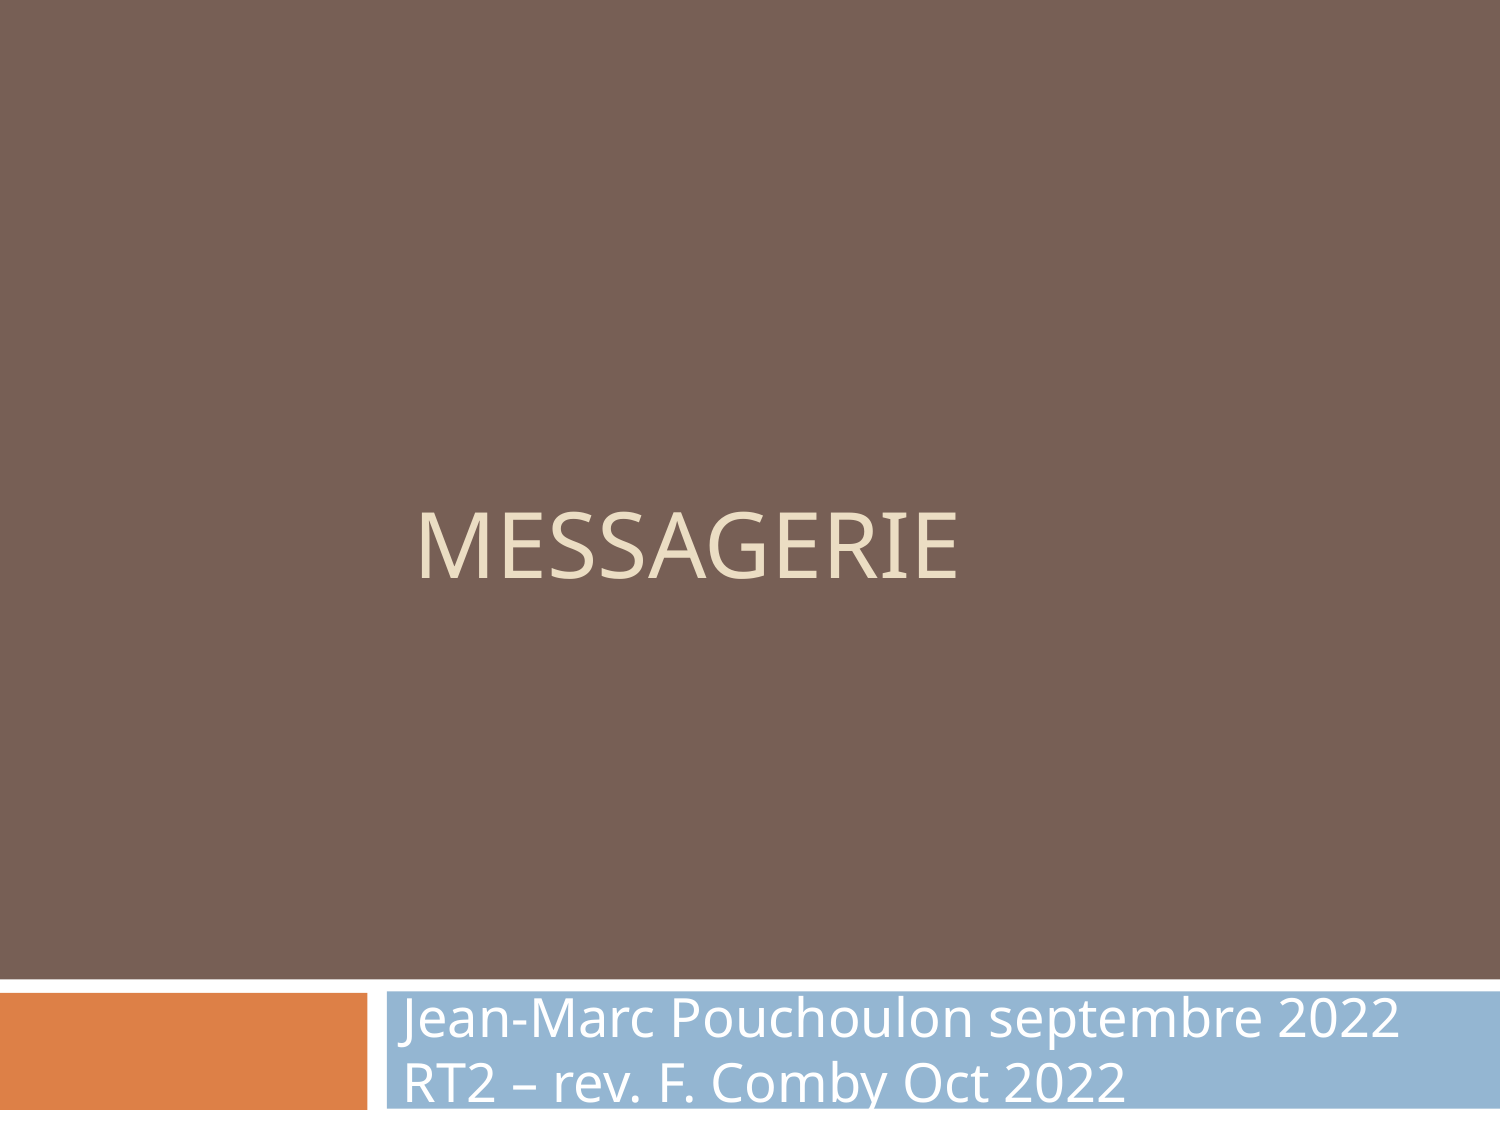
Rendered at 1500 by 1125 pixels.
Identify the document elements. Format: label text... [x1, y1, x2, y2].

subtitle Jean-Marc Pouchoulon septembre 2022 RT2 – rev. F. Comby Oct 2022 [387, 992, 1488, 1105]
title MESSAGERIE [398, 448, 1063, 605]
